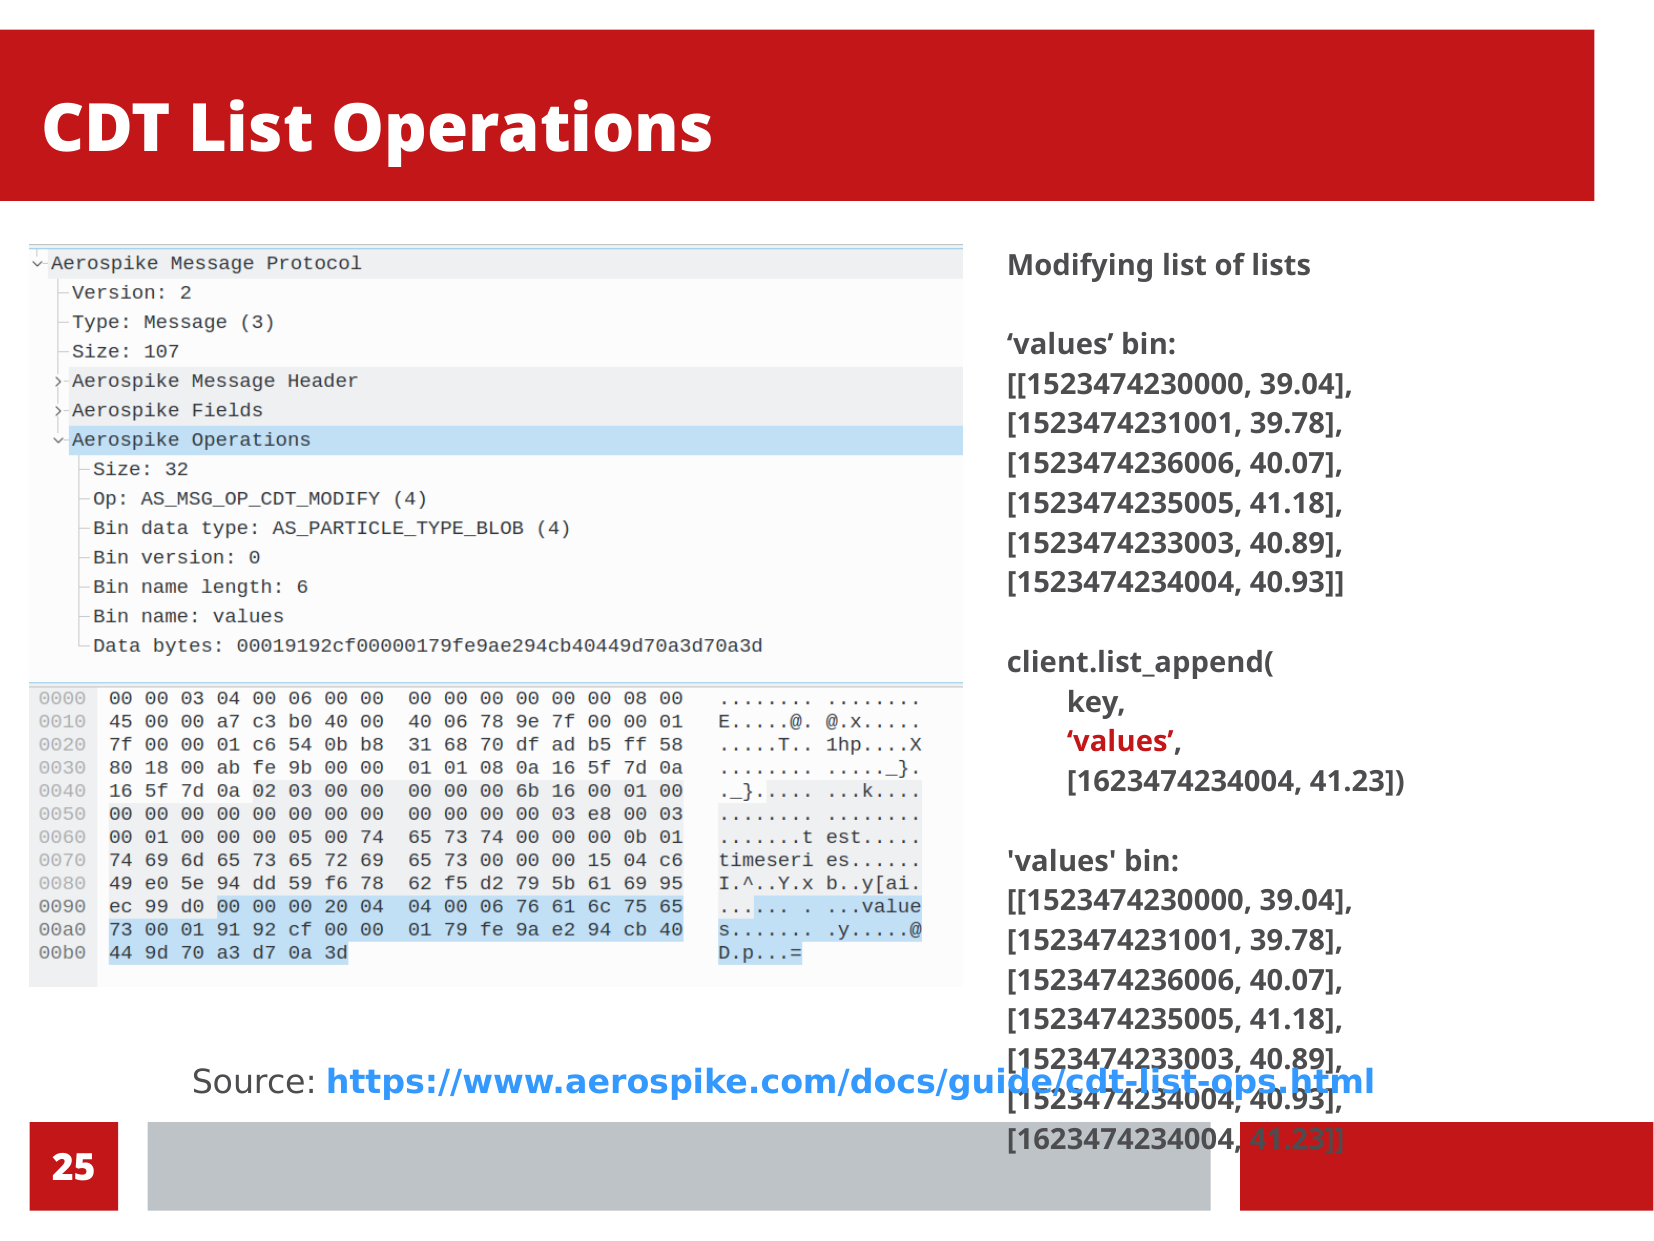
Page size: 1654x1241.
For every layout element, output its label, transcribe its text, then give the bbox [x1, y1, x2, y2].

text_box Modifying list of lists ‘values’ bin: [[1523474230000, 39.04],[1523474231001, 39.78],[1523474236006, 40.07],[1523474235005, 41.18],[1523474233003, 40.89],[1523474234004, 40.93]] client.list_append( key, ‘values’, [1623474234004, 41.23]) 'values' bin: [[1523474230000, 39.04], [1523474231001, 39.78], [1523474236006, 40.07], [1523474235005, 41.18], [1523474233003, 40.89], [1523474234004, 40.93], [1623474234004, 41.23]] [992, 236, 1571, 1074]
picture [29, 244, 963, 987]
text_box Source: https://www.aerospike.com/docs/guide/cdt-list-ops.html [177, 1051, 1418, 1105]
title CDT List Operations [41, 53, 1577, 172]
